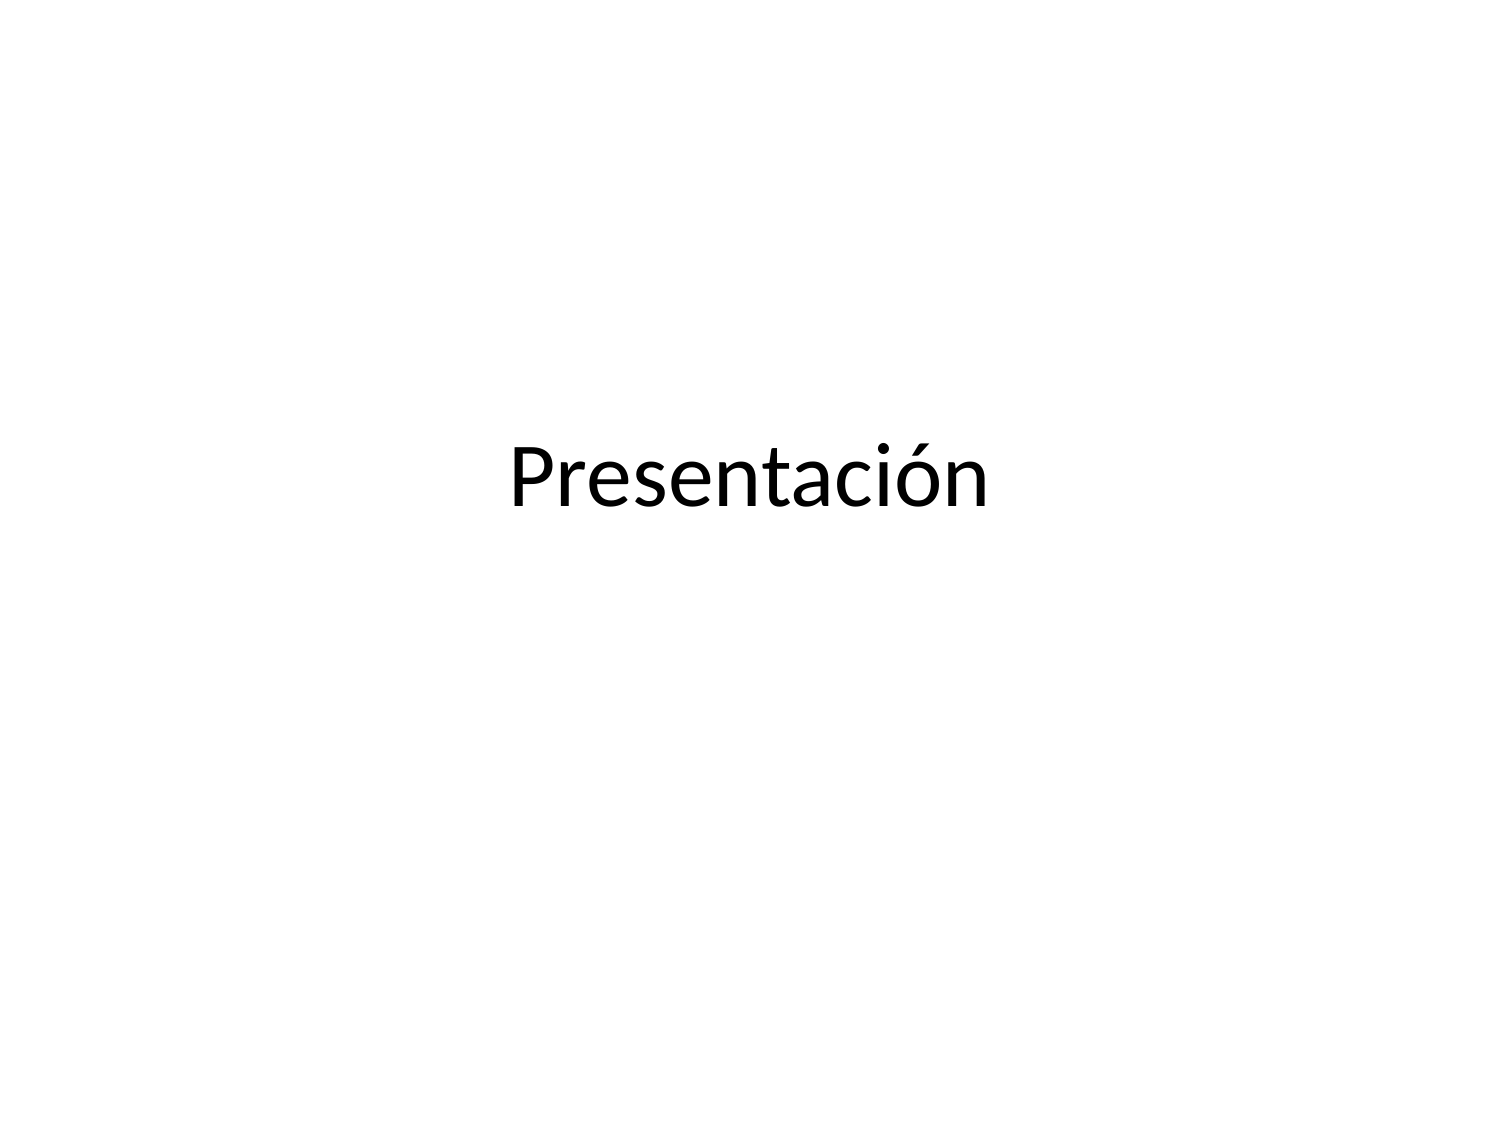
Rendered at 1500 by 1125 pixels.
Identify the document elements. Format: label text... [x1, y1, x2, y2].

title Presentación [112, 349, 1388, 591]
